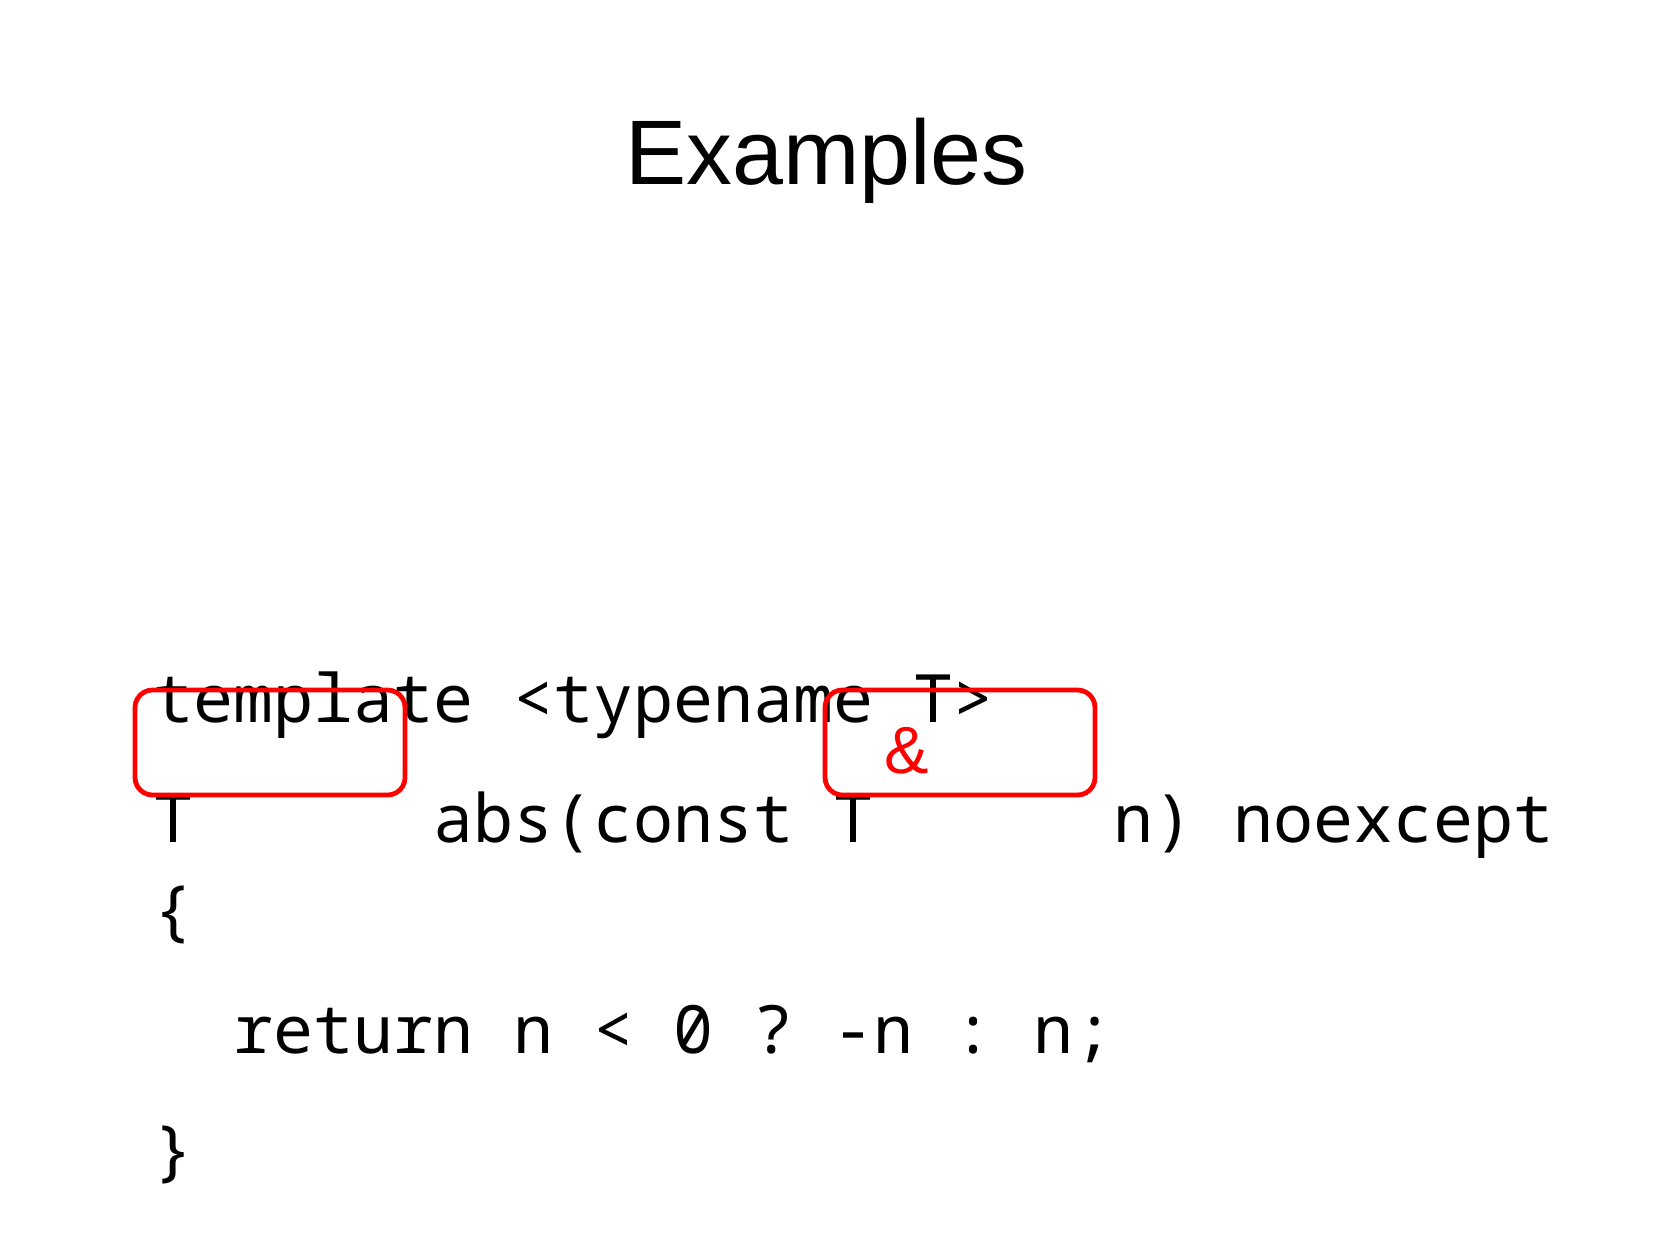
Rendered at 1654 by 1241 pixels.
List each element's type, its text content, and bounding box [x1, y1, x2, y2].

text_box & [870, 705, 961, 796]
list template <typename T> T abs(const T n) noexcept { return n < 0 ? -n : n; } [82, 290, 1571, 1201]
title Examples [82, 49, 1571, 257]
